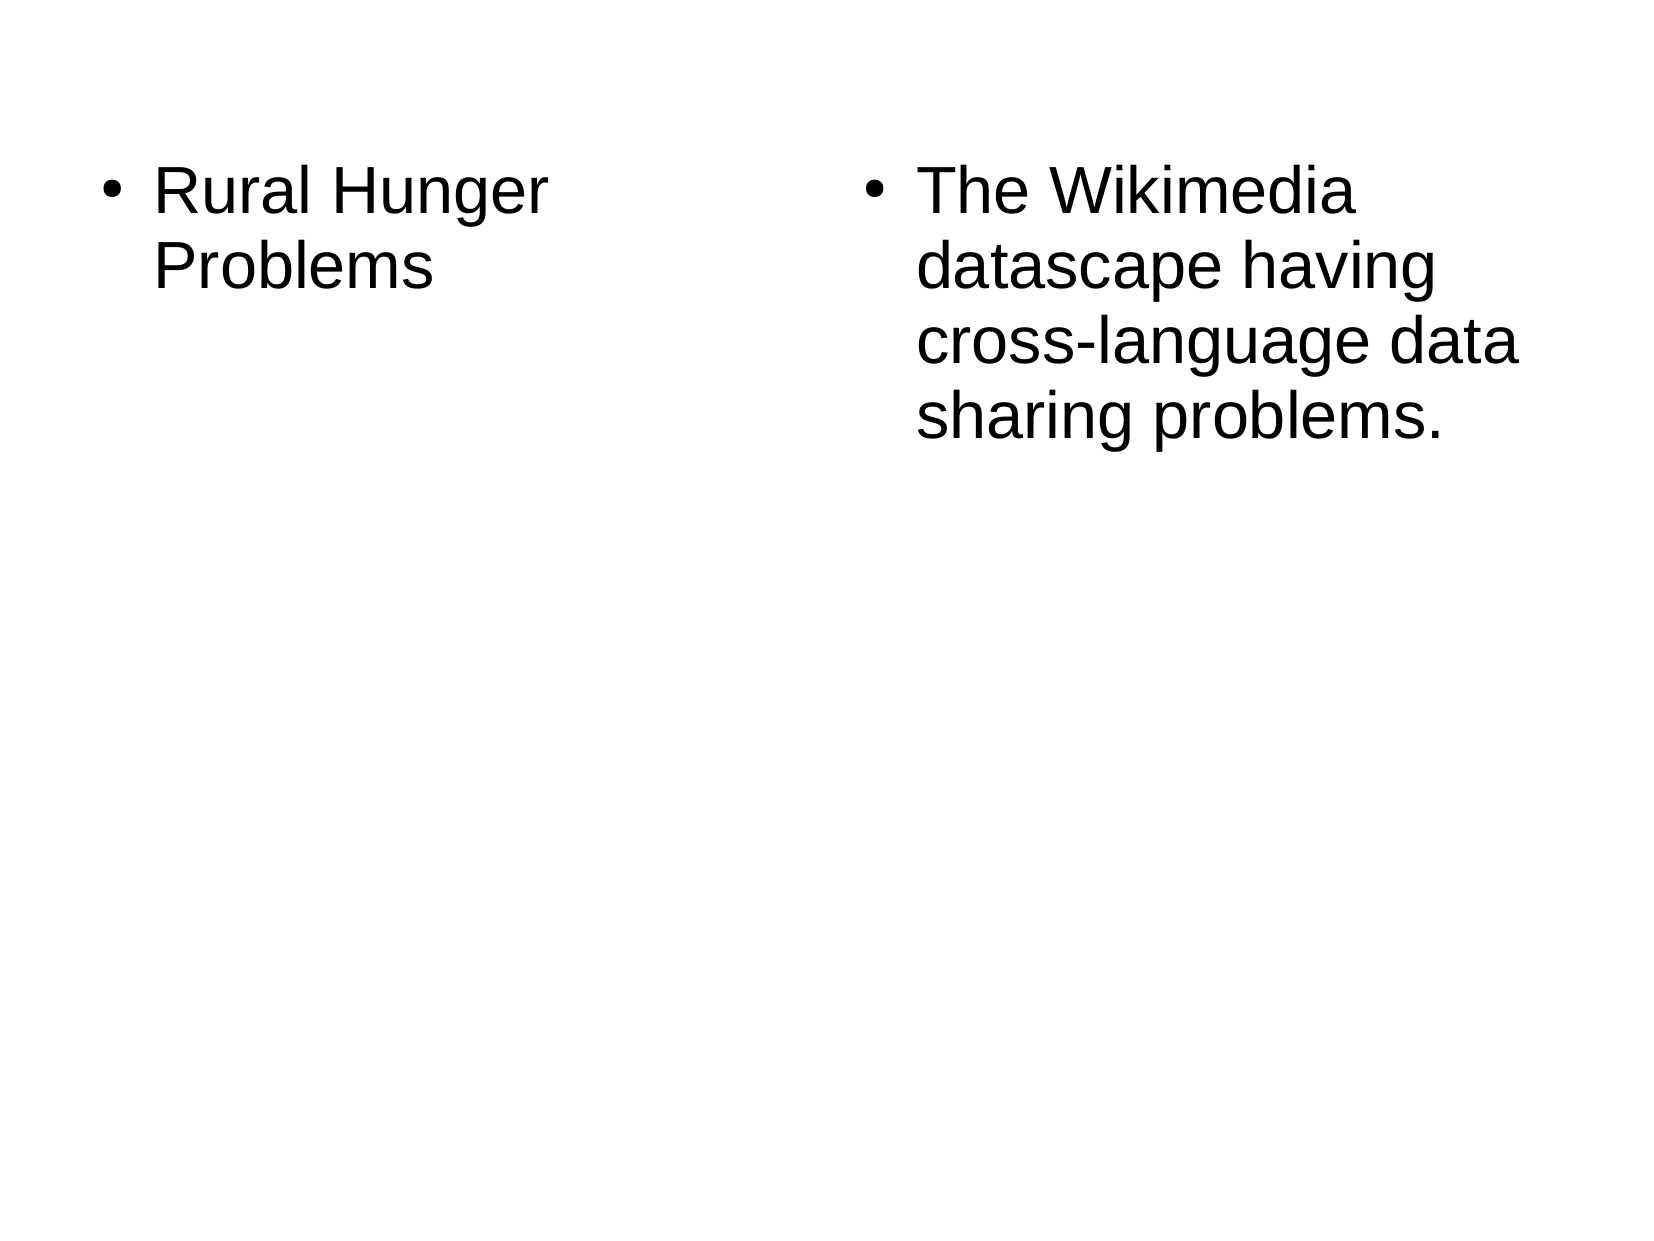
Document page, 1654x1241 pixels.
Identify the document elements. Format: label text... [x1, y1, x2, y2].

list Rural Hunger Problems [82, 153, 809, 1010]
list The Wikimedia datascape having cross-language data sharing problems. [845, 153, 1572, 1010]
